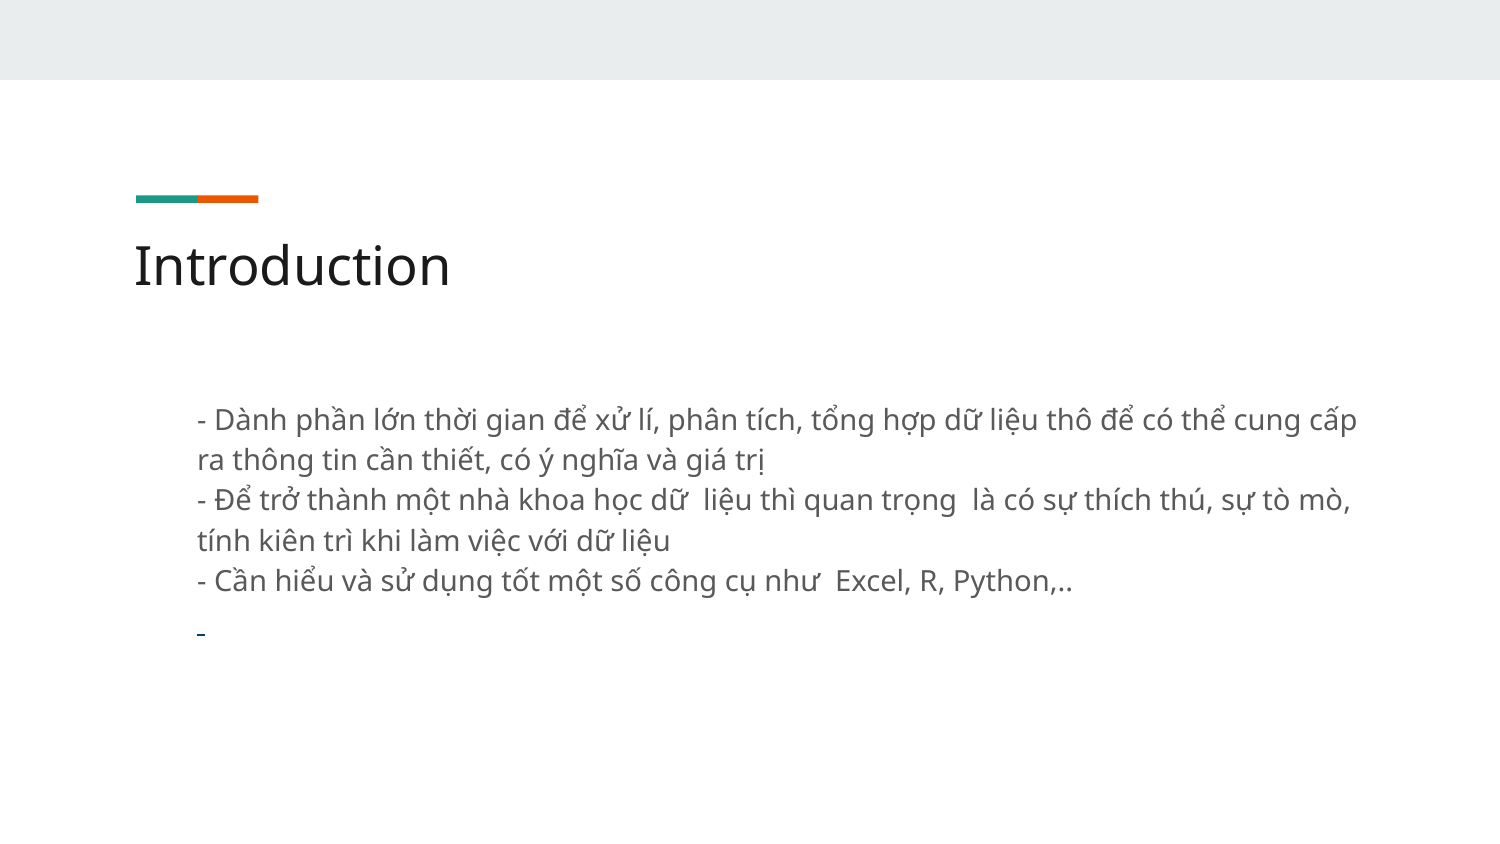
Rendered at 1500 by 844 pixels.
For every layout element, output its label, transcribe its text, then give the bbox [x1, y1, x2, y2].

list - Dành phần lớn thời gian để xử lí, phân tích, tổng hợp dữ liệu thô để có thể cung cấp ra thông tin cần thiết, có ý nghĩa và giá trị - Để trở thành một nhà khoa học dữ liệu thì quan trọng là có sự thích thú, sự tò mò, tính kiên trì khi làm việc với dữ liệu - Cần hiểu và sử dụng tốt một số công cụ như Excel, R, Python,.. [119, 341, 1381, 712]
title Introduction [119, 216, 1381, 305]
